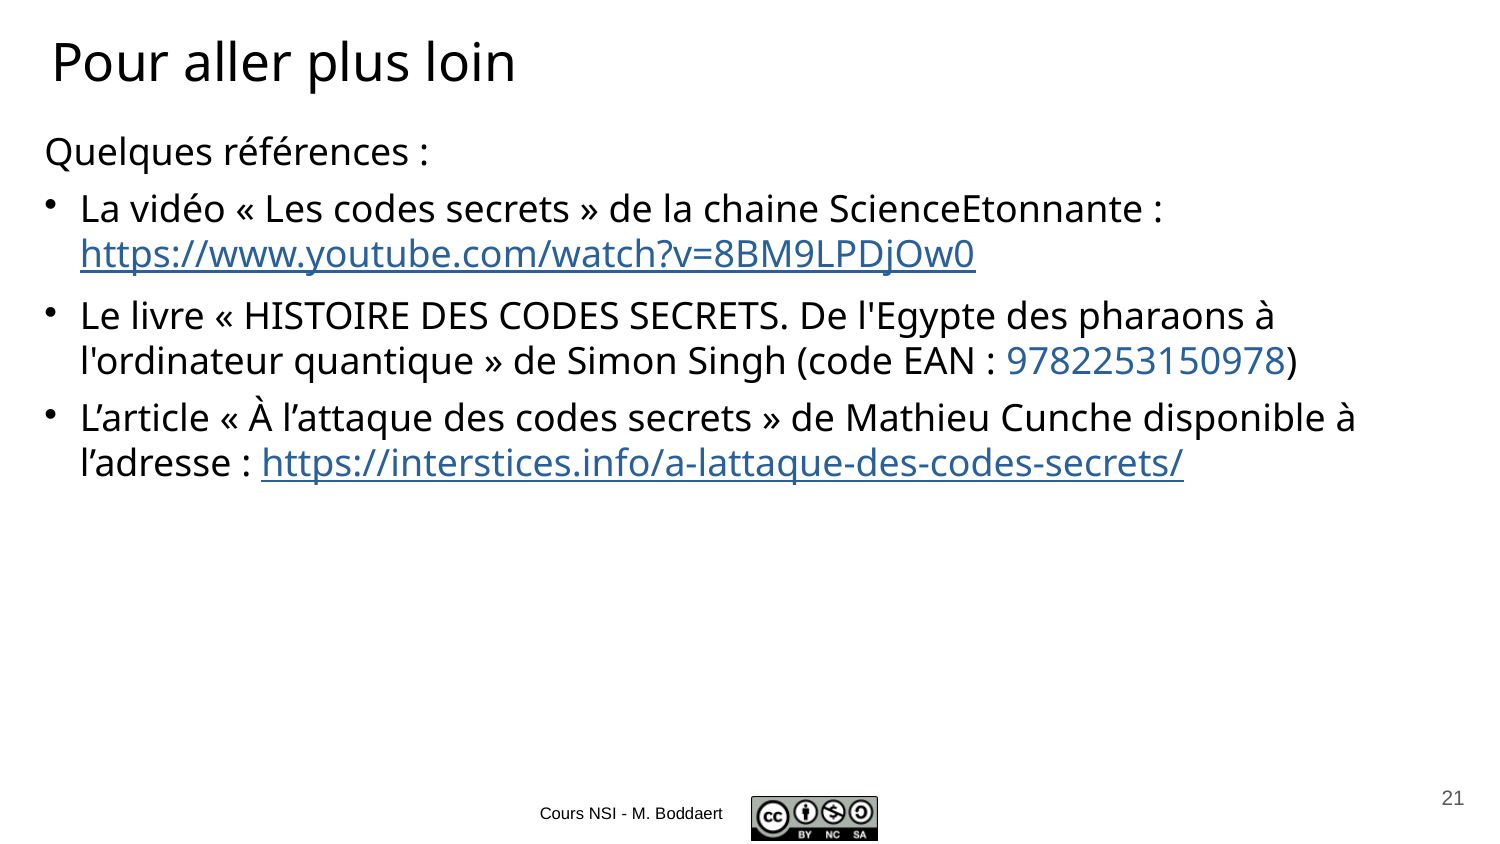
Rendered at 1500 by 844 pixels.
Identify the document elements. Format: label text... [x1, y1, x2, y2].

text_box Quelques références : La vidéo « Les codes secrets » de la chaine ScienceEtonnante : https://www.youtube.com/watch?v=8BM9LPDjOw0 Le livre « HISTOIRE DES CODES SECRETS. De l'Egypte des pharaons à l'ordinateur quantique » de Simon Singh (code EAN : 9782253150978) L’article « À l’attaque des codes secrets » de Mathieu Cunche disponible à l’adresse : https://interstices.info/a-lattaque-des-codes-secrets/ [29, 120, 1477, 760]
title Pour aller plus loin [51, 13, 1449, 108]
slide_number <numéro> [1389, 764, 1480, 830]
picture [751, 796, 878, 841]
